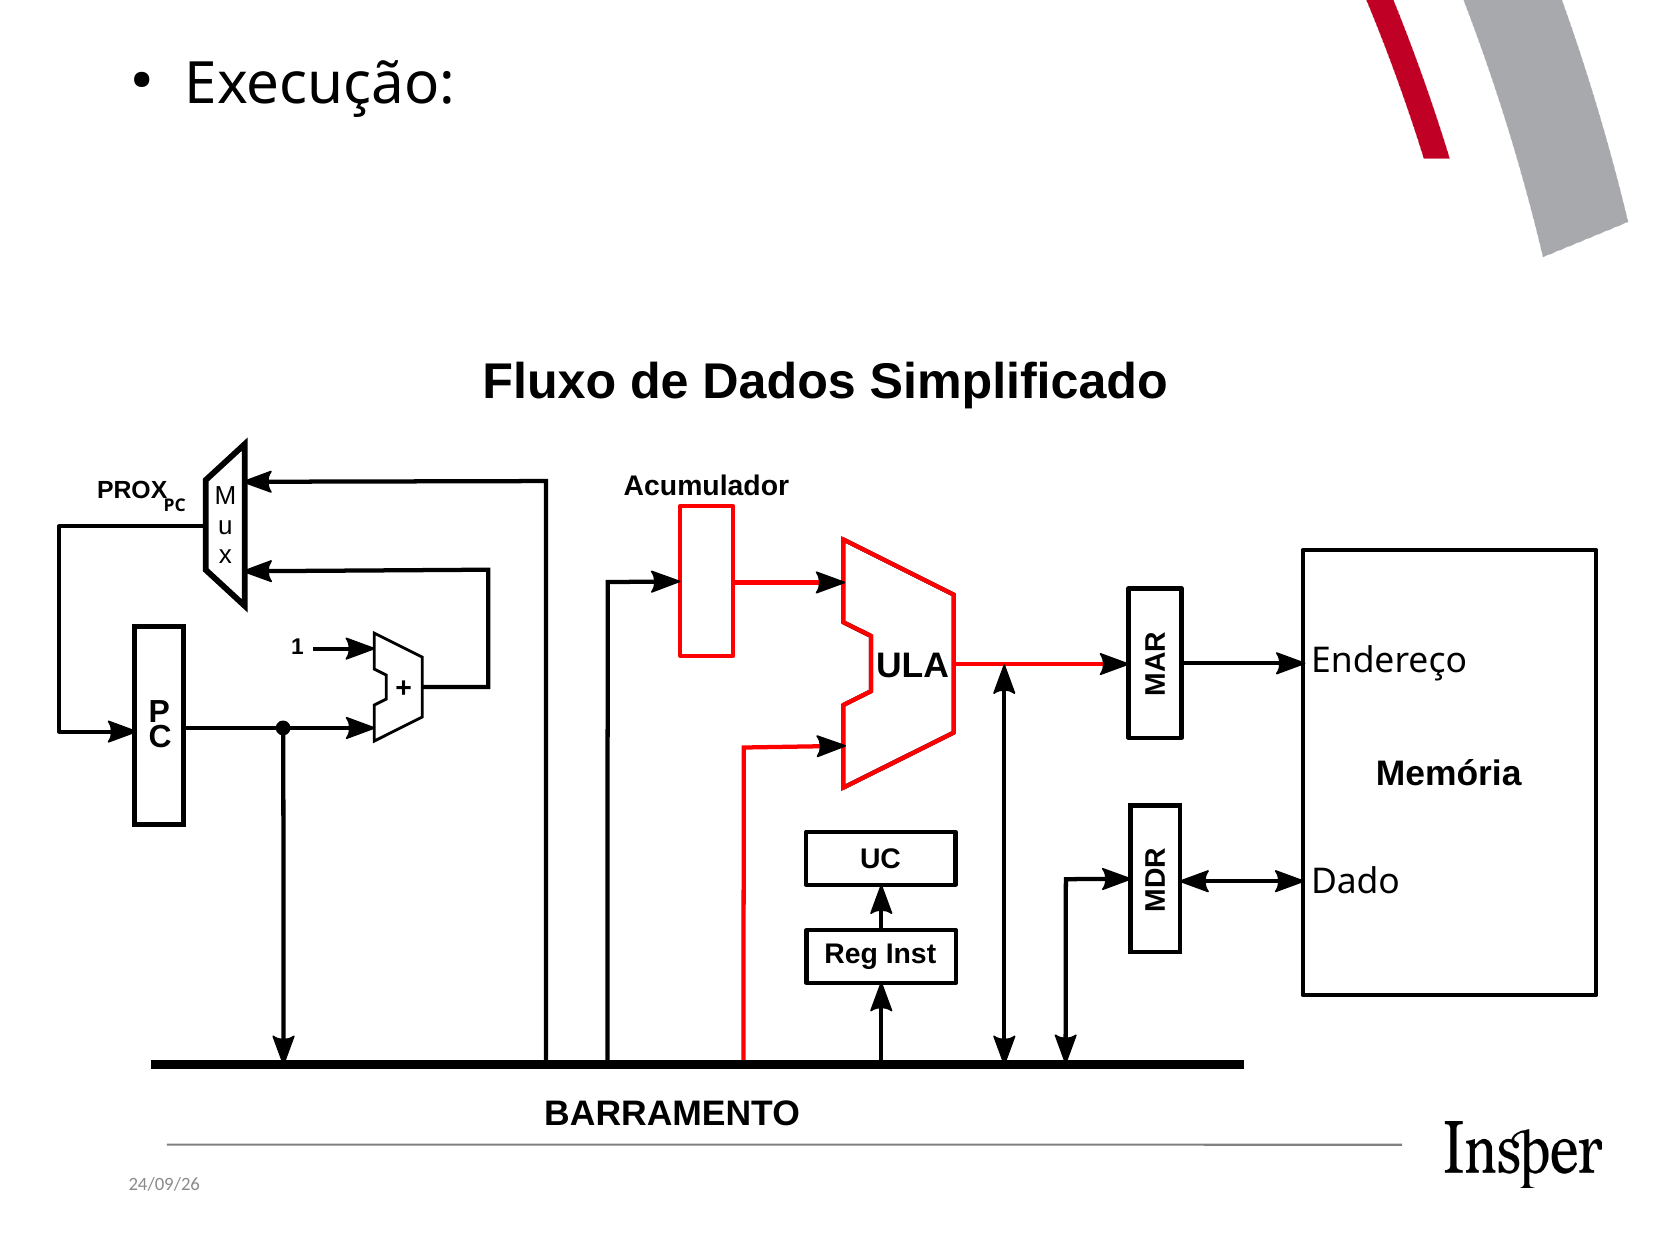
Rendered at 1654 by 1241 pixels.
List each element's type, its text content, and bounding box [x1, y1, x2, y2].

picture [41, 346, 1613, 1142]
list Execução: [113, 53, 1540, 346]
